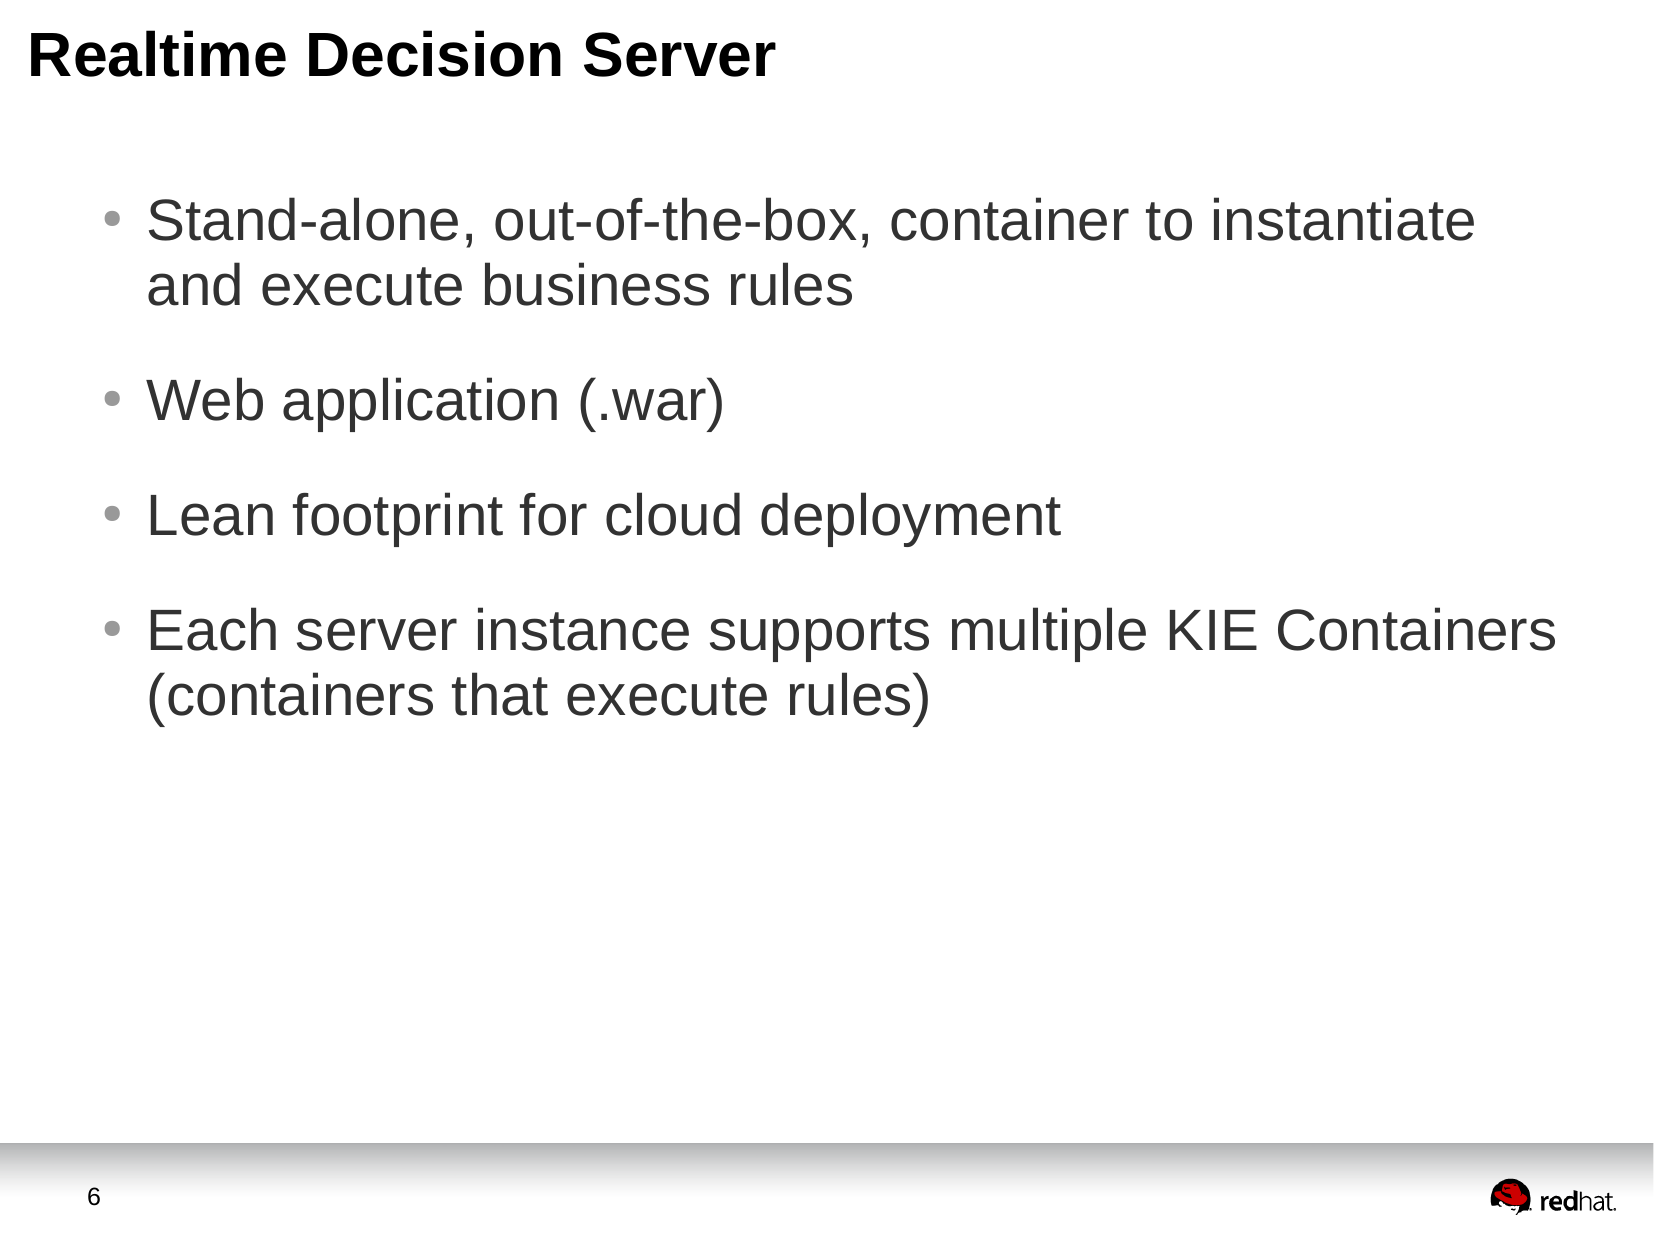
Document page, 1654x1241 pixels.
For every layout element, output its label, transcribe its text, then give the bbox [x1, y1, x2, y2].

list Stand-alone, out-of-the-box, container to instantiate and execute business rules Web application (.war) Lean footprint for cloud deployment Each server instance supports multiple KIE Containers (containers that execute rules) [86, 187, 1576, 1039]
picture [0, 1143, 1654, 1241]
title Realtime Decision Server [27, 0, 1516, 111]
